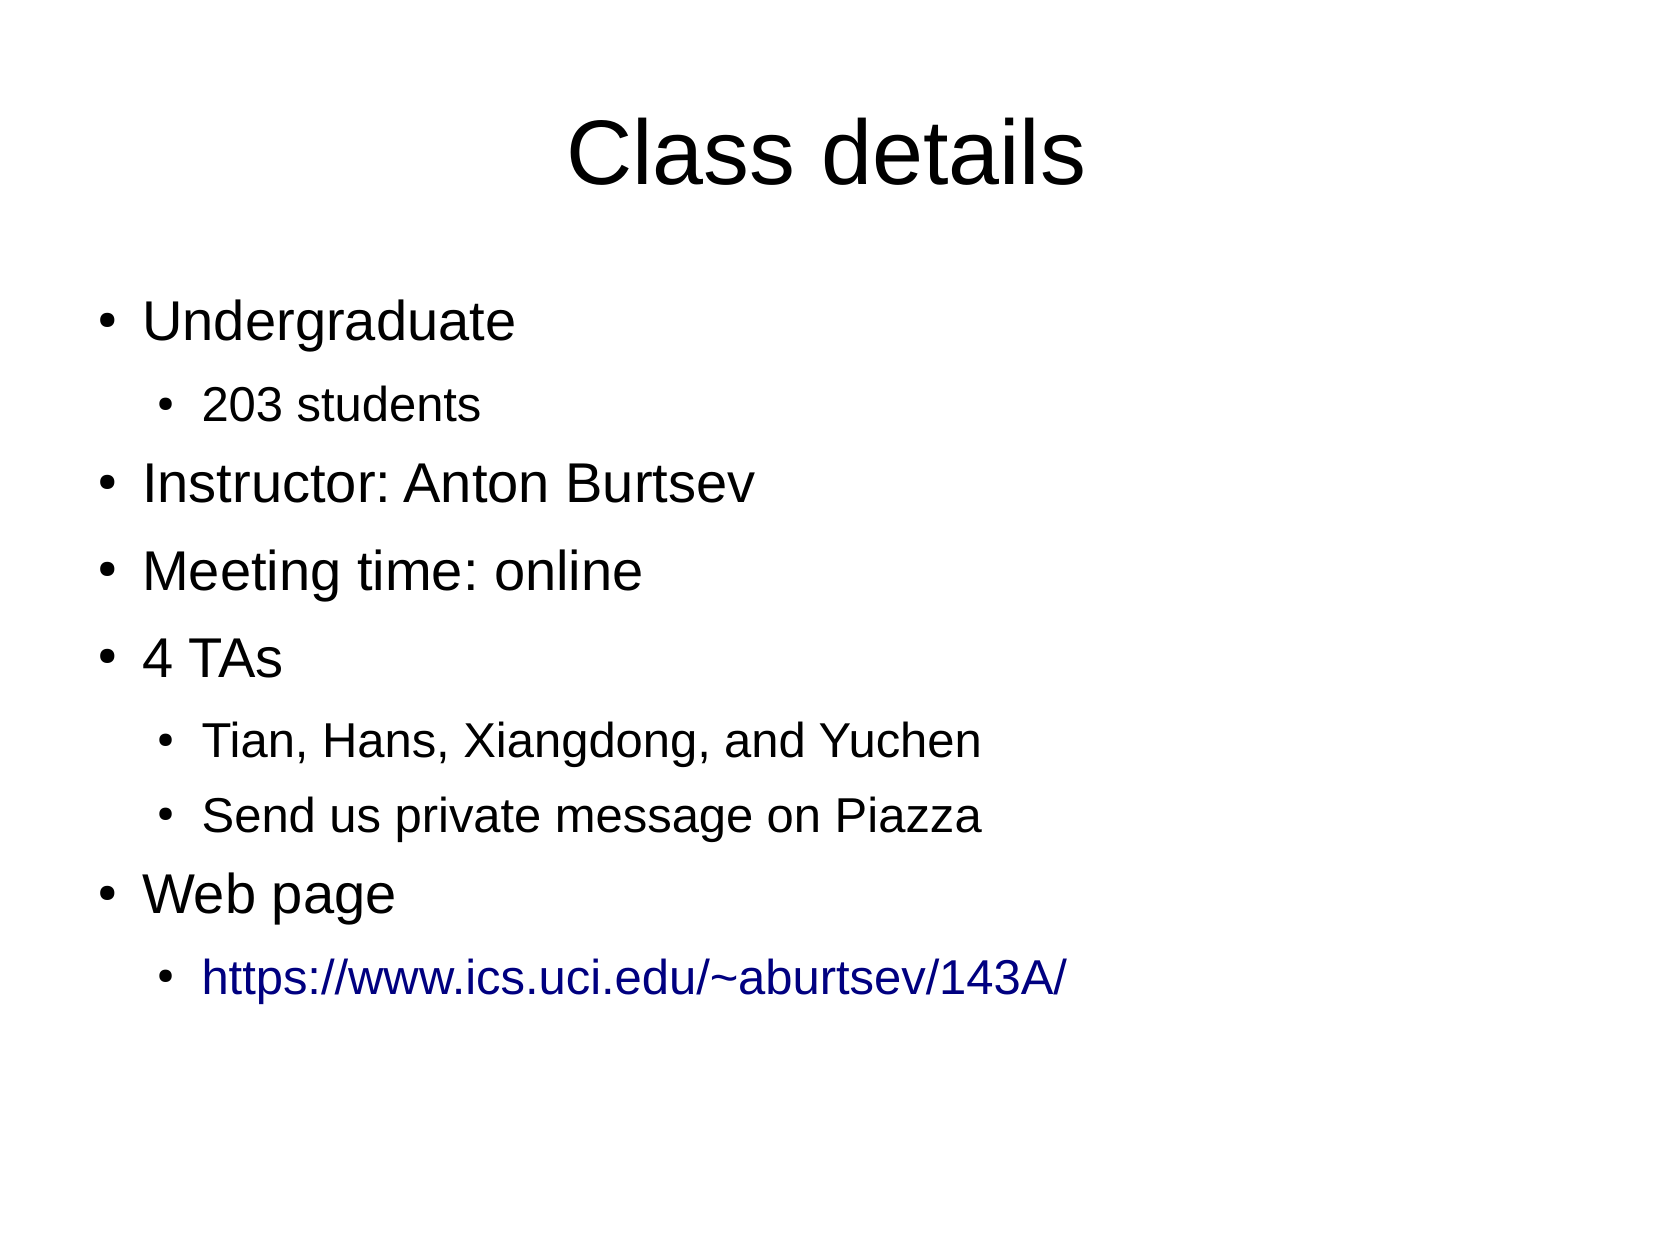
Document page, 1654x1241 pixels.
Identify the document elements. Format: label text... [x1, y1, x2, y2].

title Class details [82, 49, 1571, 257]
list Undergraduate 203 students Instructor: Anton Burtsev Meeting time: online 4 TAs Tian, Hans, Xiangdong, and Yuchen Send us private message on Piazza Web page https://www.ics.uci.edu/~aburtsev/143A/ [82, 290, 1571, 1010]
